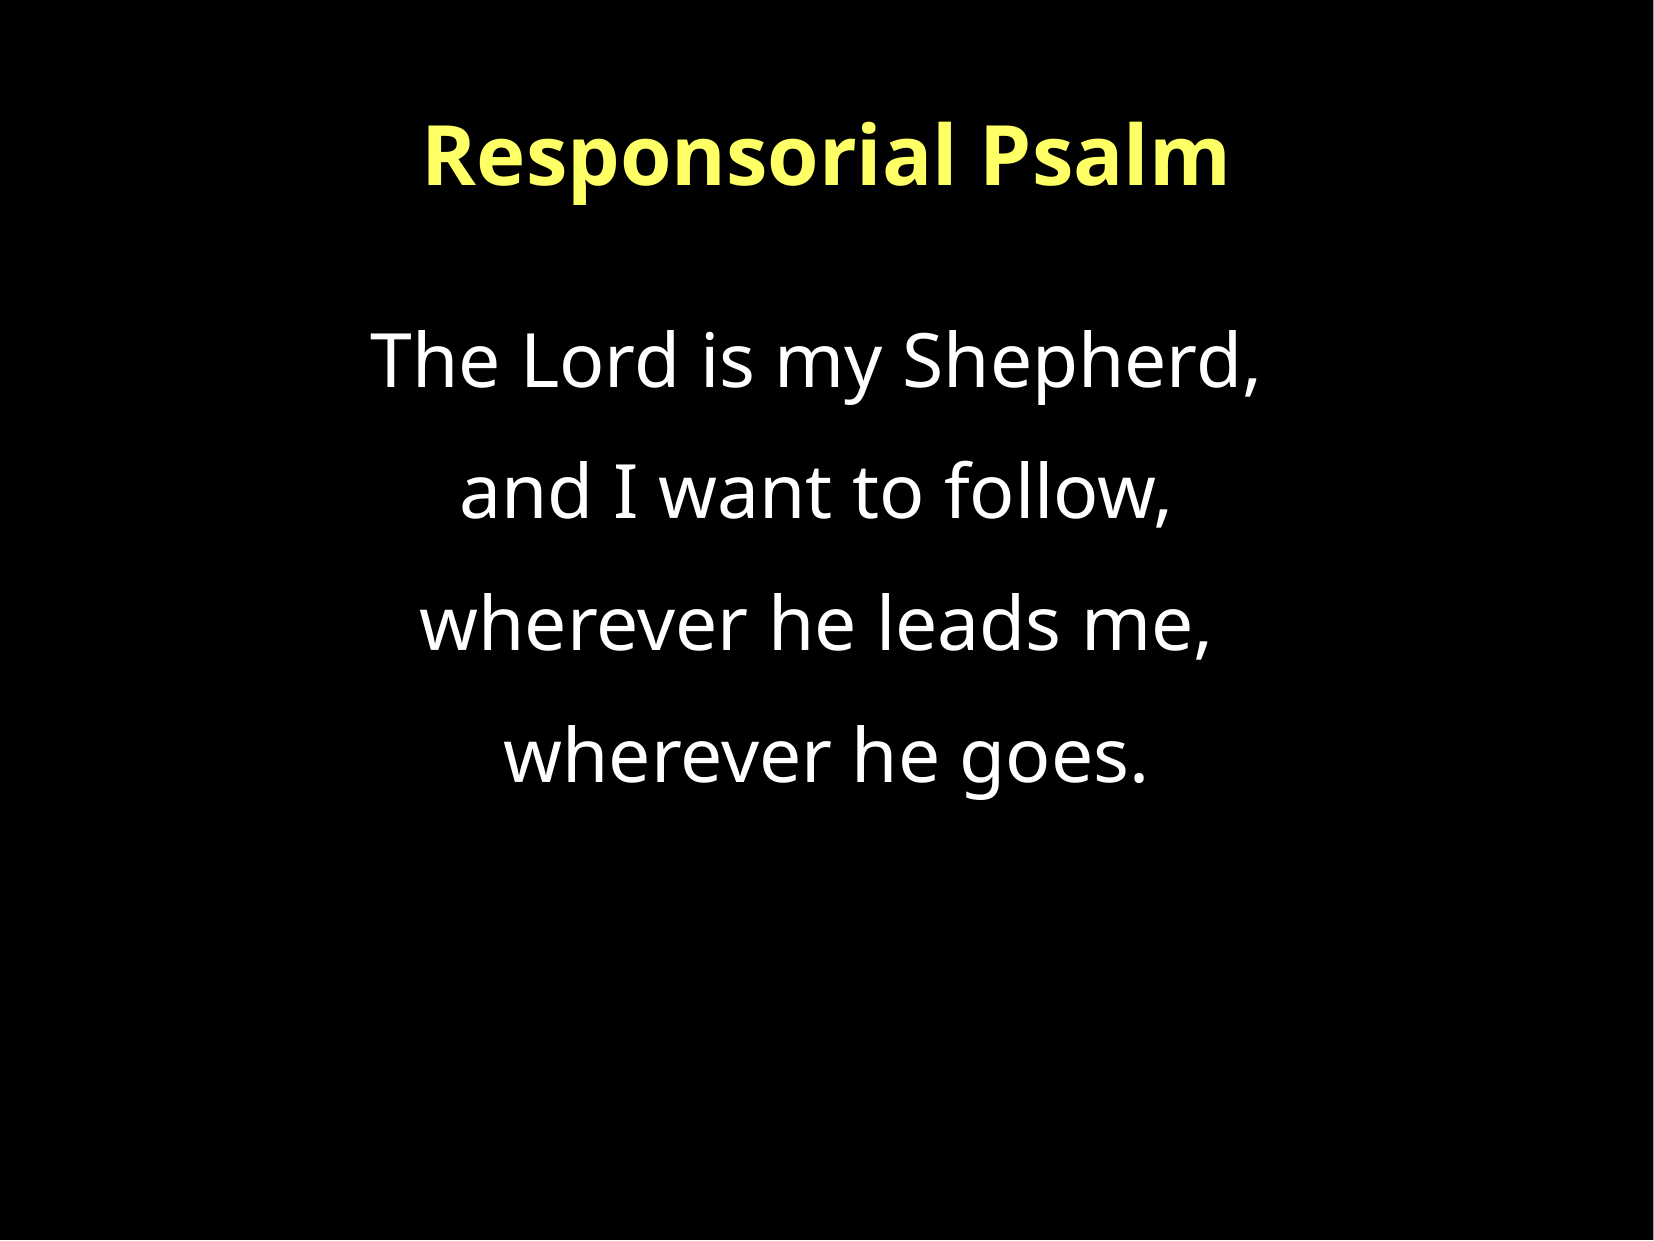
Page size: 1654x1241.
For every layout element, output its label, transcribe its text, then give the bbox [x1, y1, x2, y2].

list The Lord is my Shepherd, and I want to follow, wherever he leads me, wherever he goes. [0, 307, 1654, 1229]
title Responsorial Psalm [82, 49, 1571, 257]
